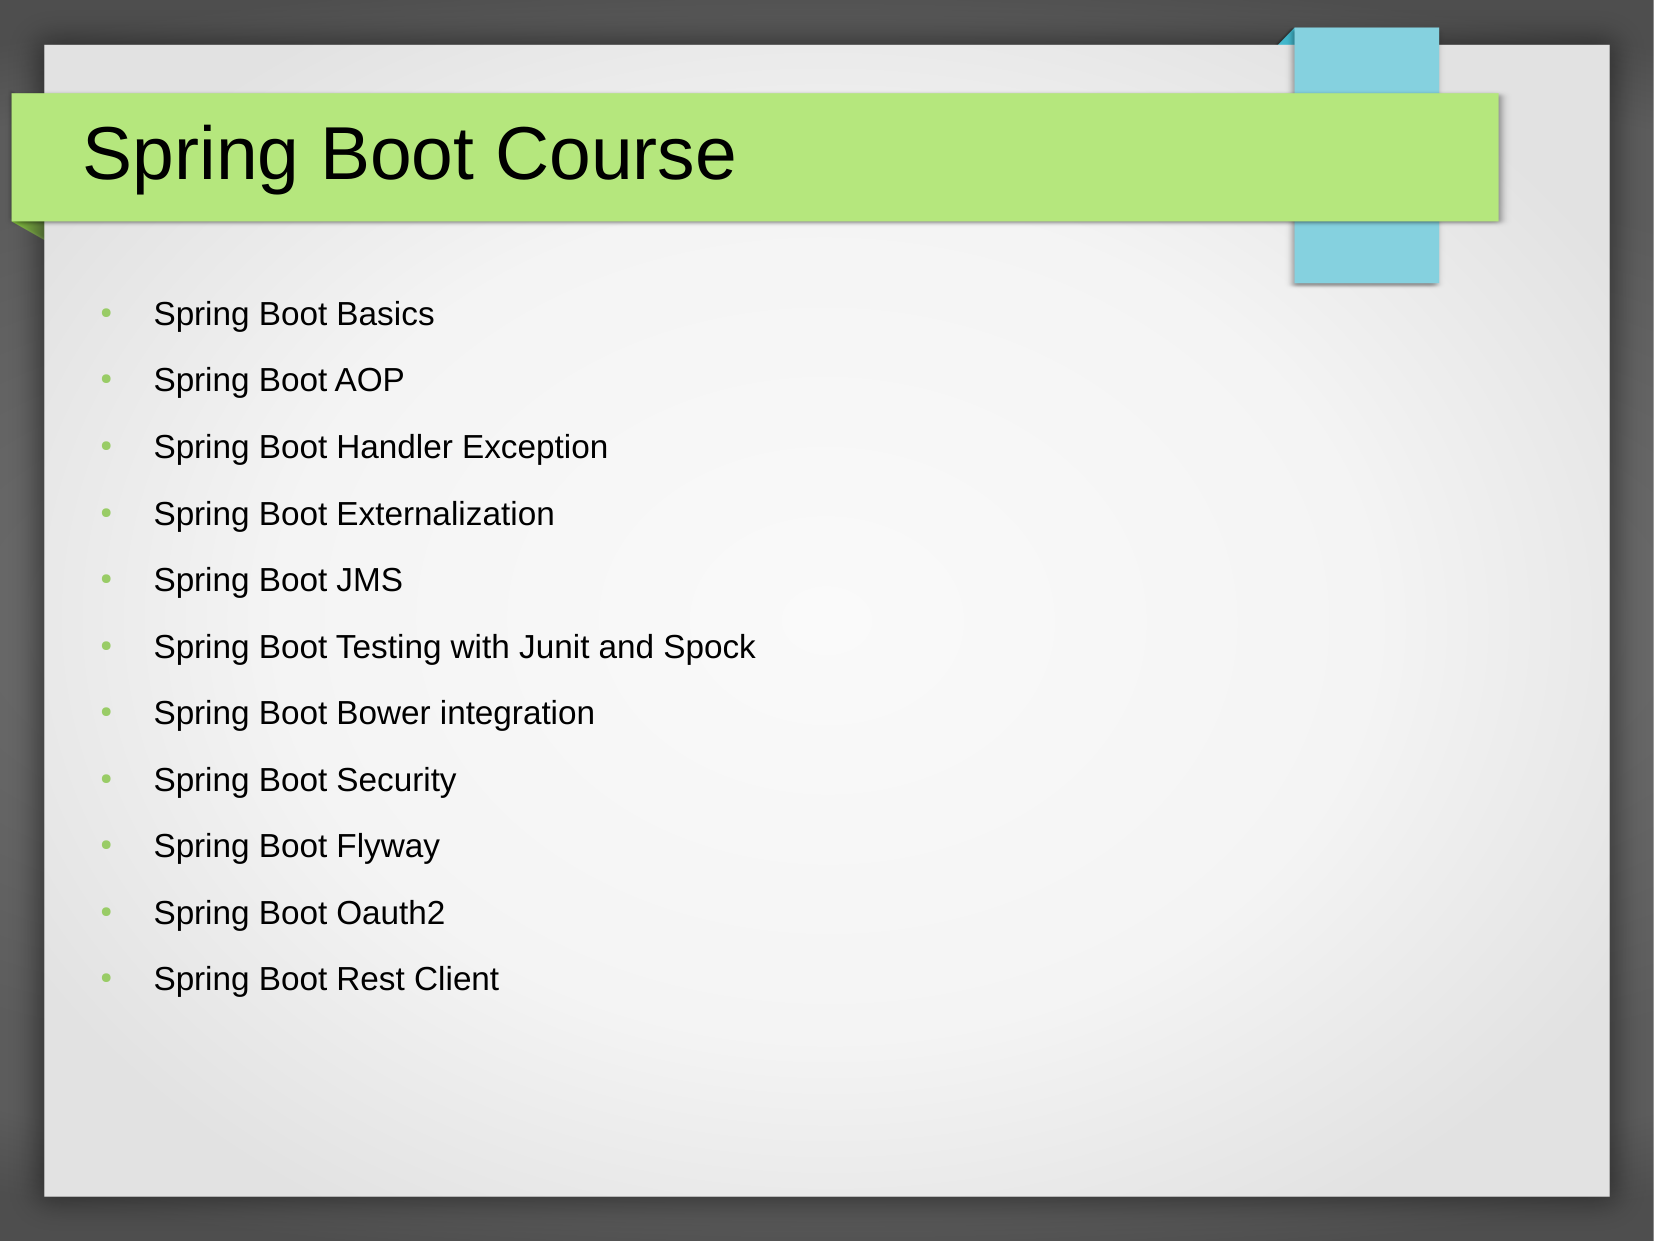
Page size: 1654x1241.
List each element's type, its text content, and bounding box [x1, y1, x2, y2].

list Spring Boot Basics Spring Boot AOP Spring Boot Handler Exception Spring Boot Externalization Spring Boot JMS Spring Boot Testing with Junit and Spock Spring Boot Bower integration Spring Boot Security Spring Boot Flyway Spring Boot Oauth2 Spring Boot Rest Client [82, 295, 1571, 1015]
picture [0, 0, 1654, 1241]
title Spring Boot Course [82, 94, 1264, 213]
